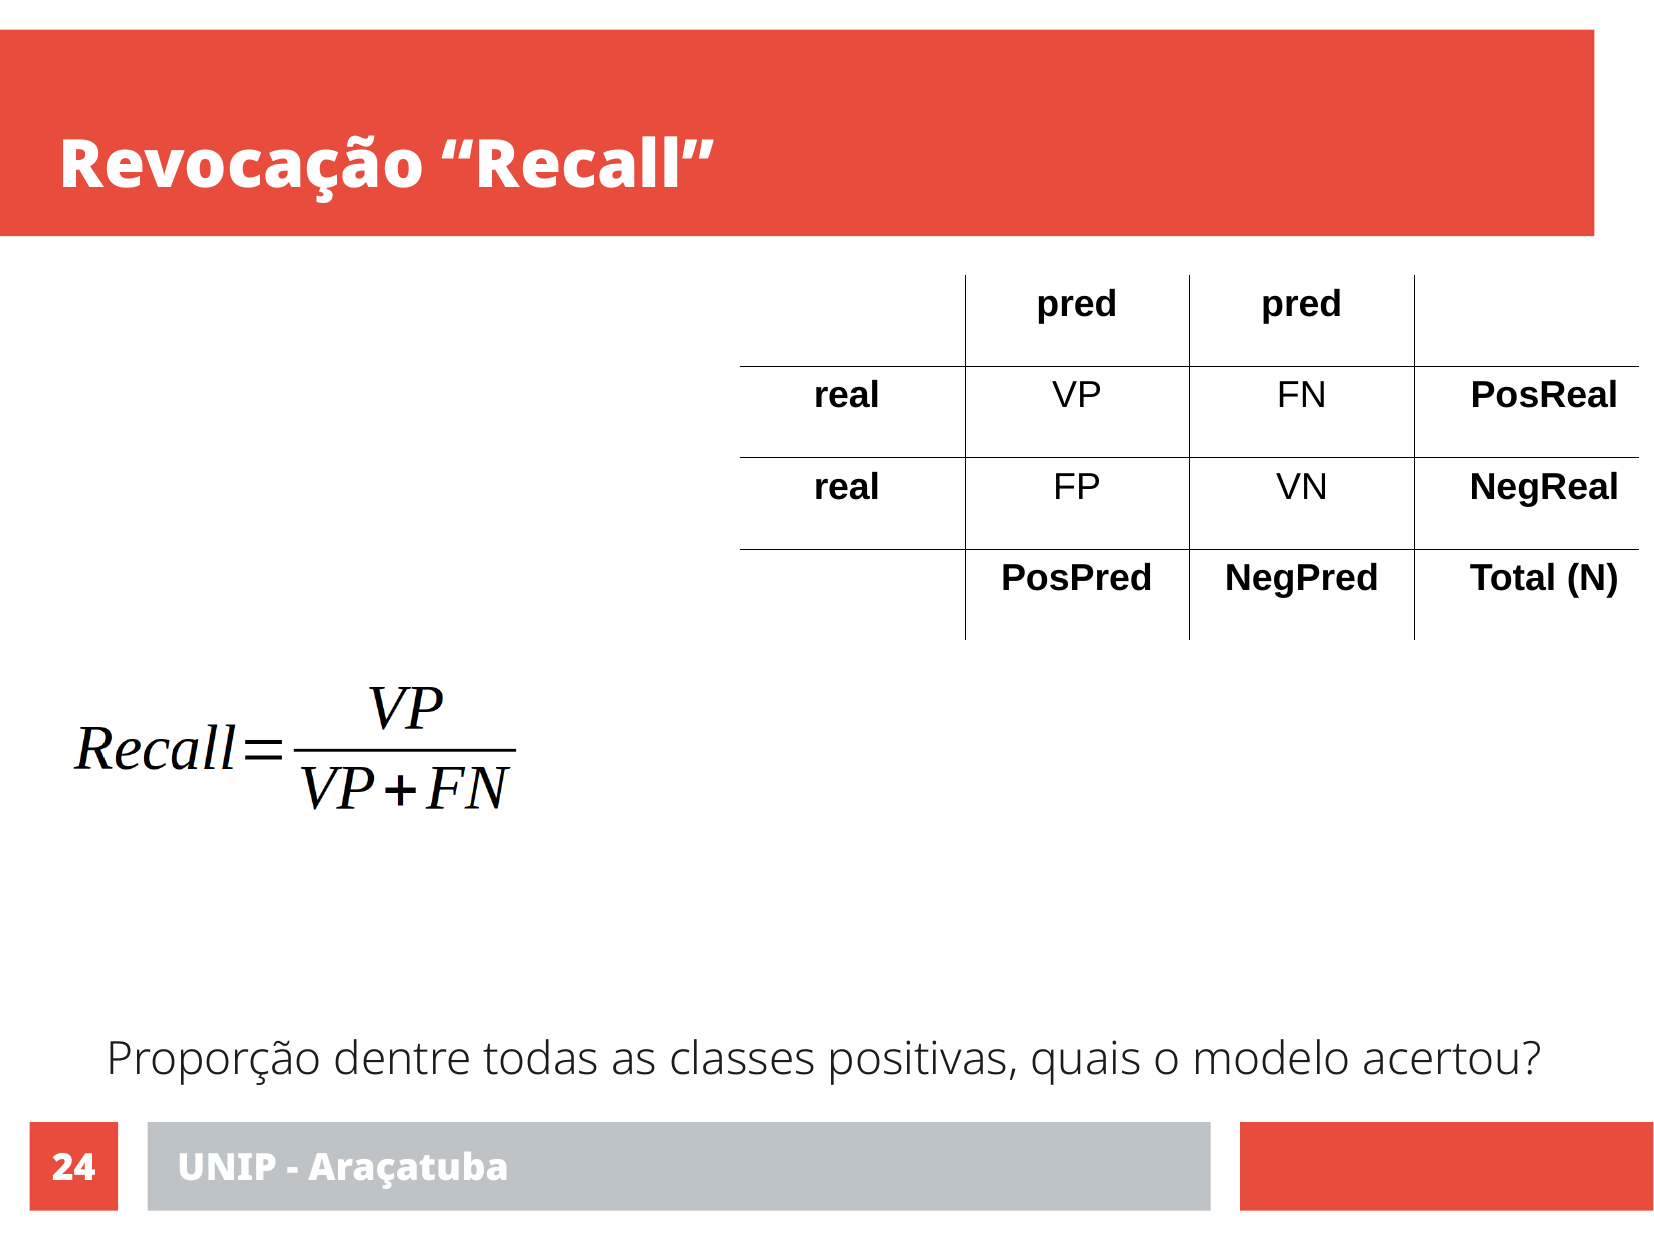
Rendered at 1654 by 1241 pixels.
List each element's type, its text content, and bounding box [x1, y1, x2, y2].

table_header [1415, 275, 1639, 366]
table_cell FN [1190, 367, 1414, 457]
table_cell PosReal [1415, 367, 1639, 457]
table_cell Total (N) [1415, 550, 1639, 640]
list Proporção dentre todas as classes positivas, quais o modelo acertou? [59, 324, 1565, 1093]
table_cell PosPred [966, 550, 1189, 640]
picture [47, 659, 581, 830]
table_header pred [966, 275, 1189, 366]
table_cell VP [966, 367, 1189, 457]
title Revocação “Recall” [59, 59, 1595, 207]
table_cell real [740, 367, 965, 457]
table_cell FP [966, 458, 1189, 549]
table_cell [740, 550, 965, 640]
table_header [740, 275, 965, 366]
table_cell NegPred [1190, 550, 1414, 640]
table_cell VN [1190, 458, 1414, 549]
table_cell NegReal [1415, 458, 1639, 549]
table_header pred [1190, 275, 1414, 366]
table_cell real [740, 458, 965, 549]
